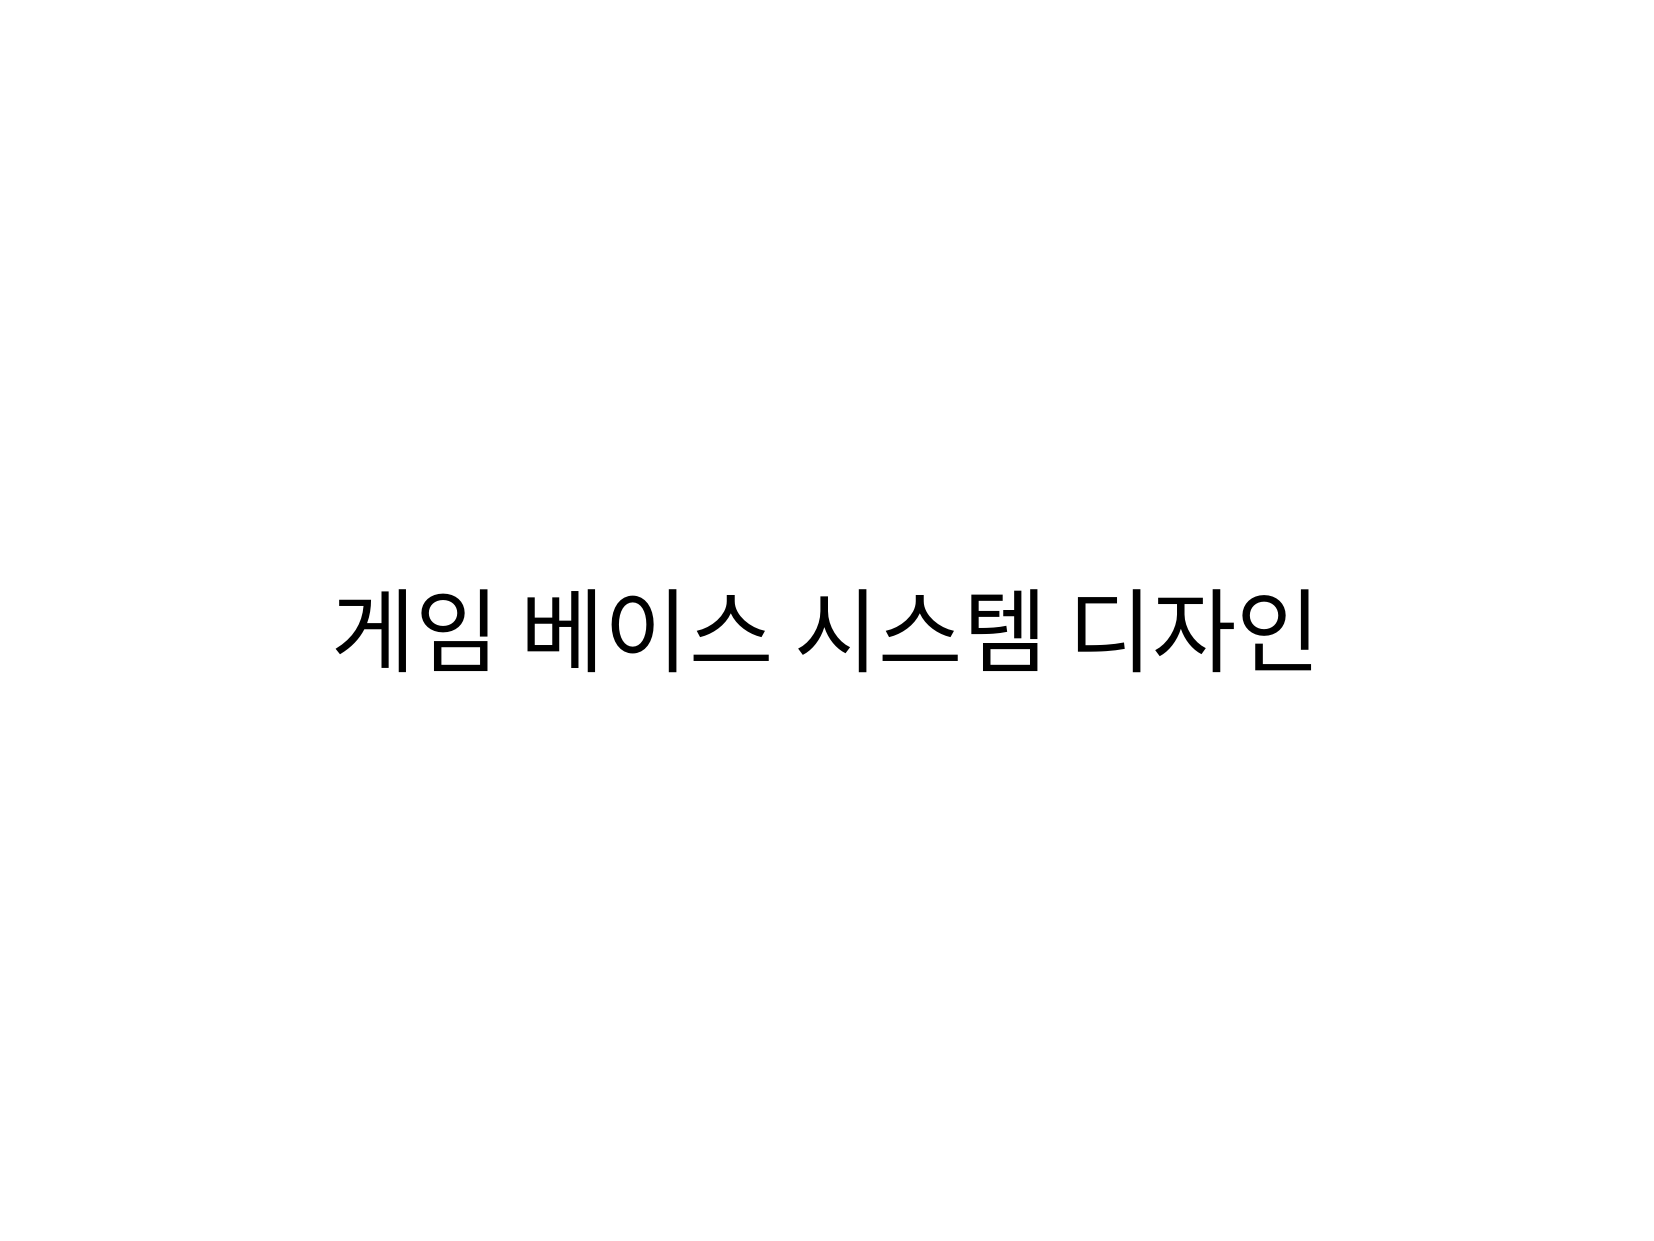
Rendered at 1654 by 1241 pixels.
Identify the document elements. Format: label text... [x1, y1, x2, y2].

title 게임 베이스 시스템 디자인 [82, 521, 1571, 729]
